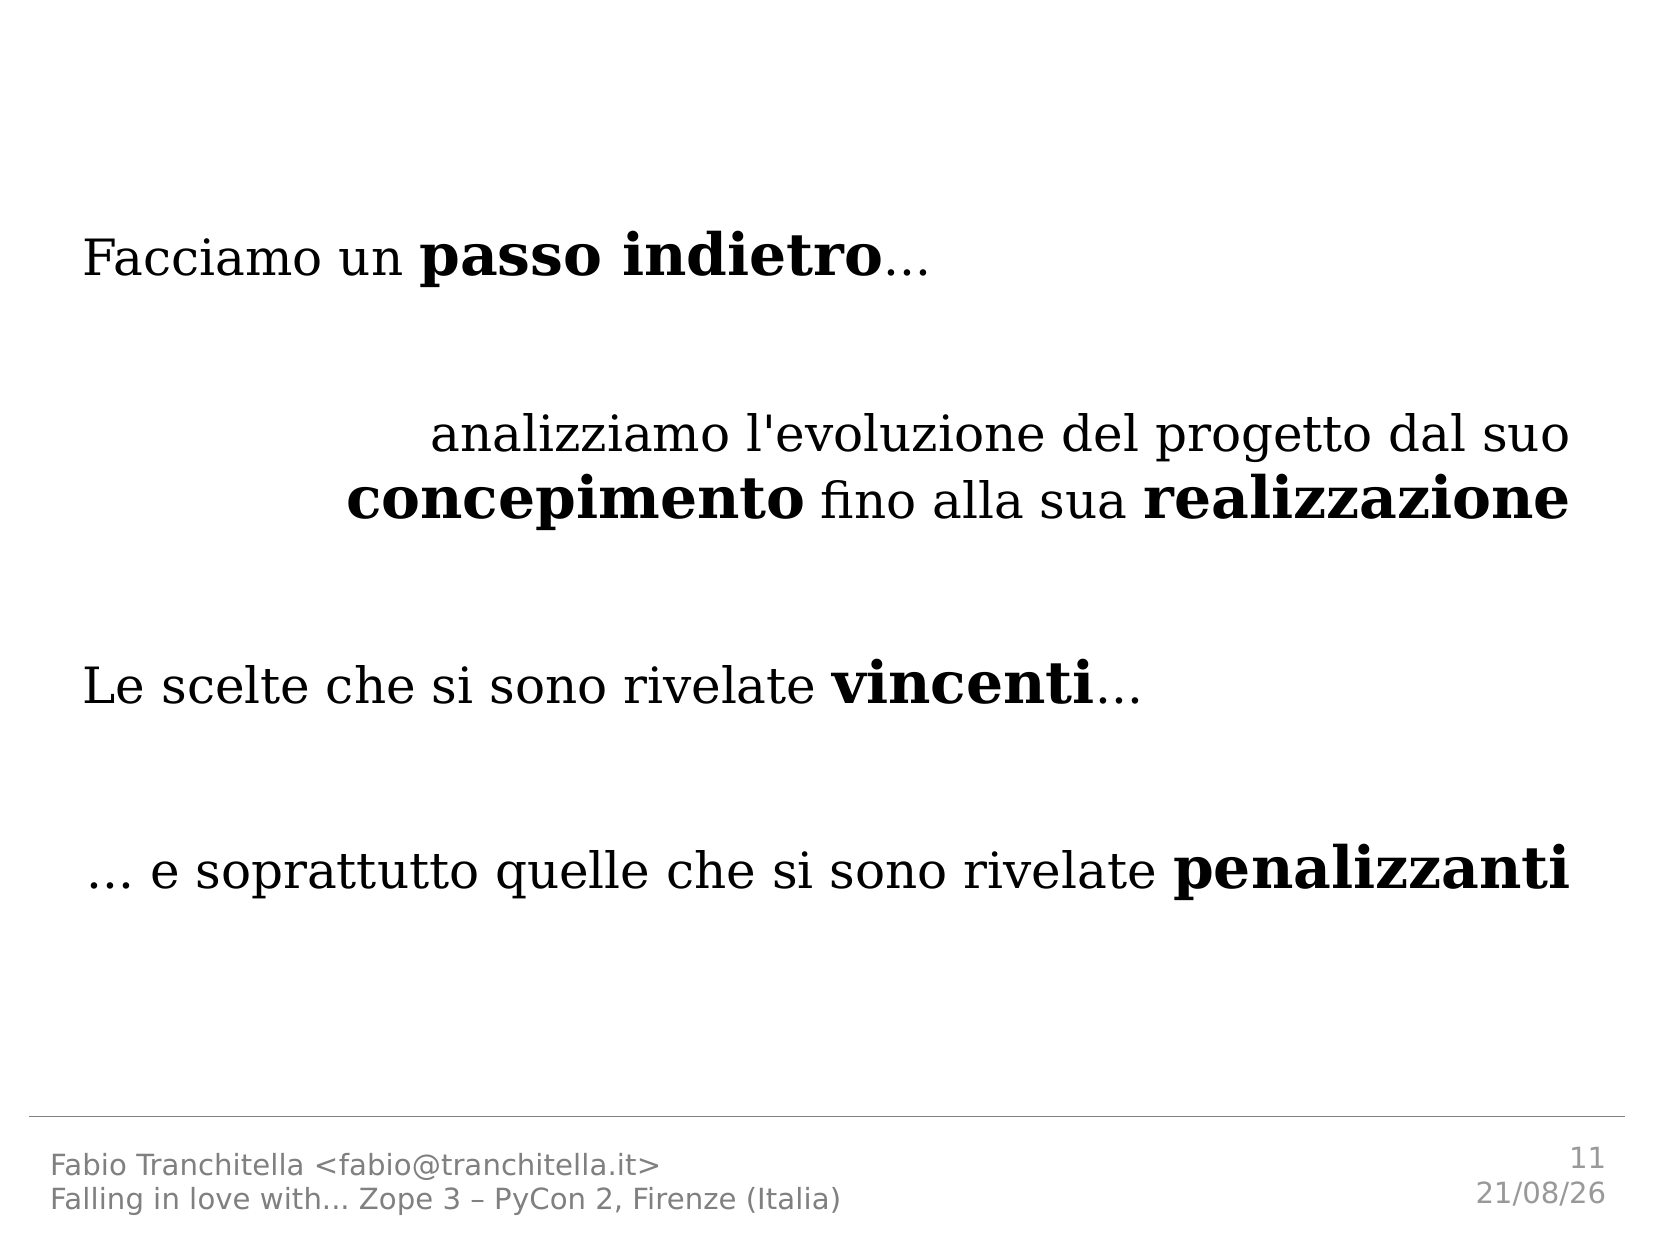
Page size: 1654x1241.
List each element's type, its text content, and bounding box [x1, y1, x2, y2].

subtitle Facciamo un passo indietro... analizziamo l'evoluzione del progetto dal suo concepimento fino alla sua realizzazione Le scelte che si sono rivelate vincenti... ... e soprattutto quelle che si sono rivelate penalizzanti [82, 59, 1571, 1063]
